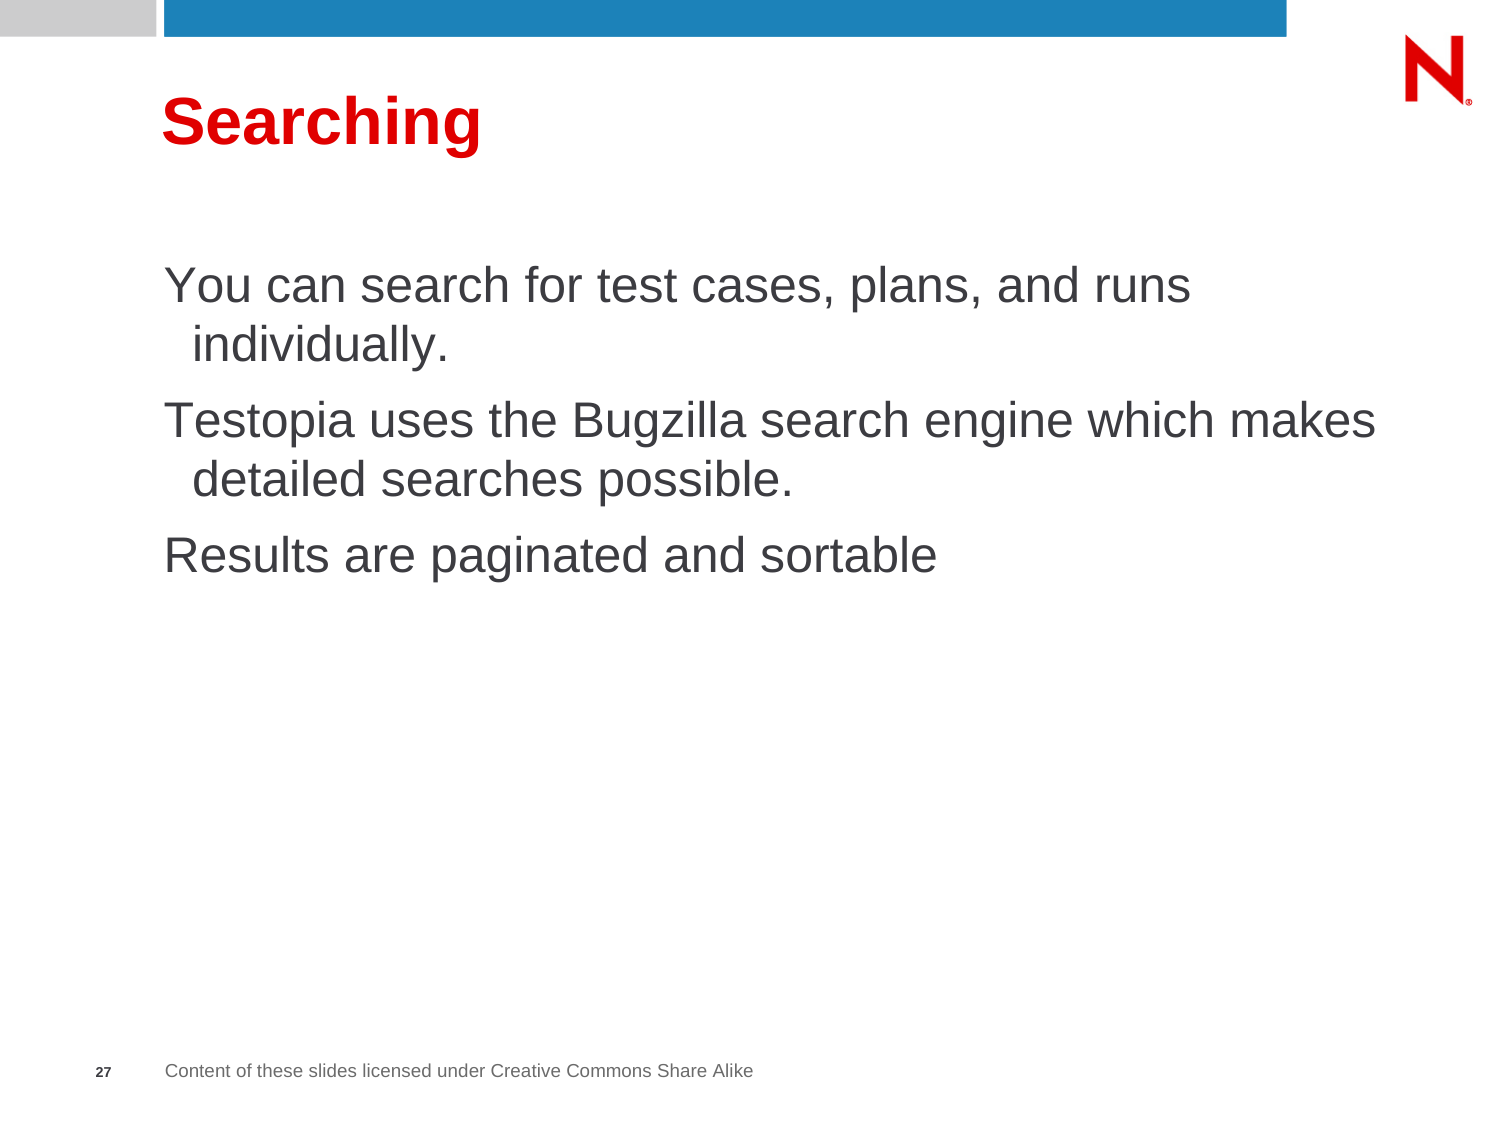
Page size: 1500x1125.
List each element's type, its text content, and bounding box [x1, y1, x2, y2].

title Searching [161, 41, 1383, 205]
picture [1403, 32, 1473, 107]
list You can search for test cases, plans, and runs individually. Testopia uses the Bugzilla search engine which makes detailed searches possible. Results are paginated and sortable [163, 254, 1404, 986]
